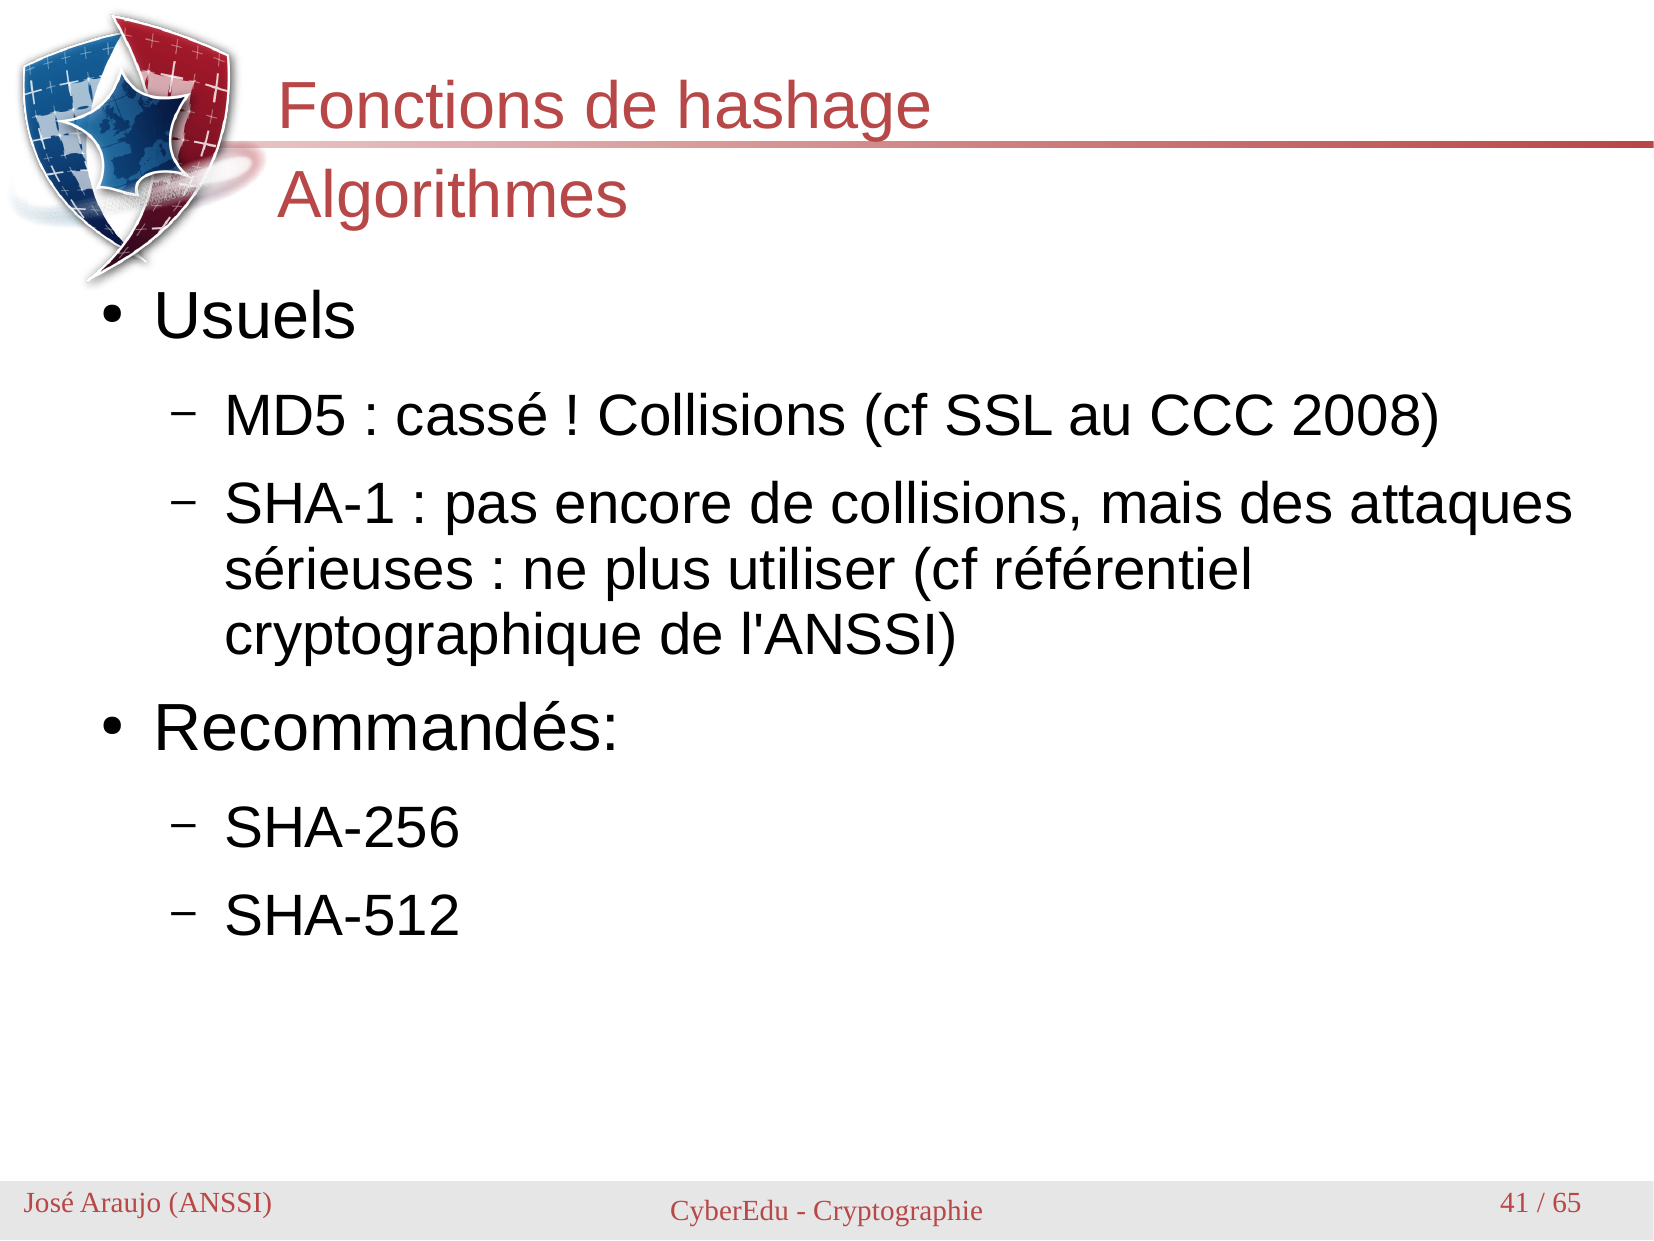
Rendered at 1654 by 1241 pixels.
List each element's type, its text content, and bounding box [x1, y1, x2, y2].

list Usuels MD5 : cassé ! Collisions (cf SSL au CCC 2008) SHA-1 : pas encore de collisions, mais des attaques sérieuses : ne plus utiliser (cf référentiel cryptographique de l'ANSSI) Recommandés: SHA-256 SHA-512 [82, 278, 1595, 1170]
title Fonctions de hashage Algorithmes [277, 49, 1642, 237]
picture [0, 0, 272, 290]
